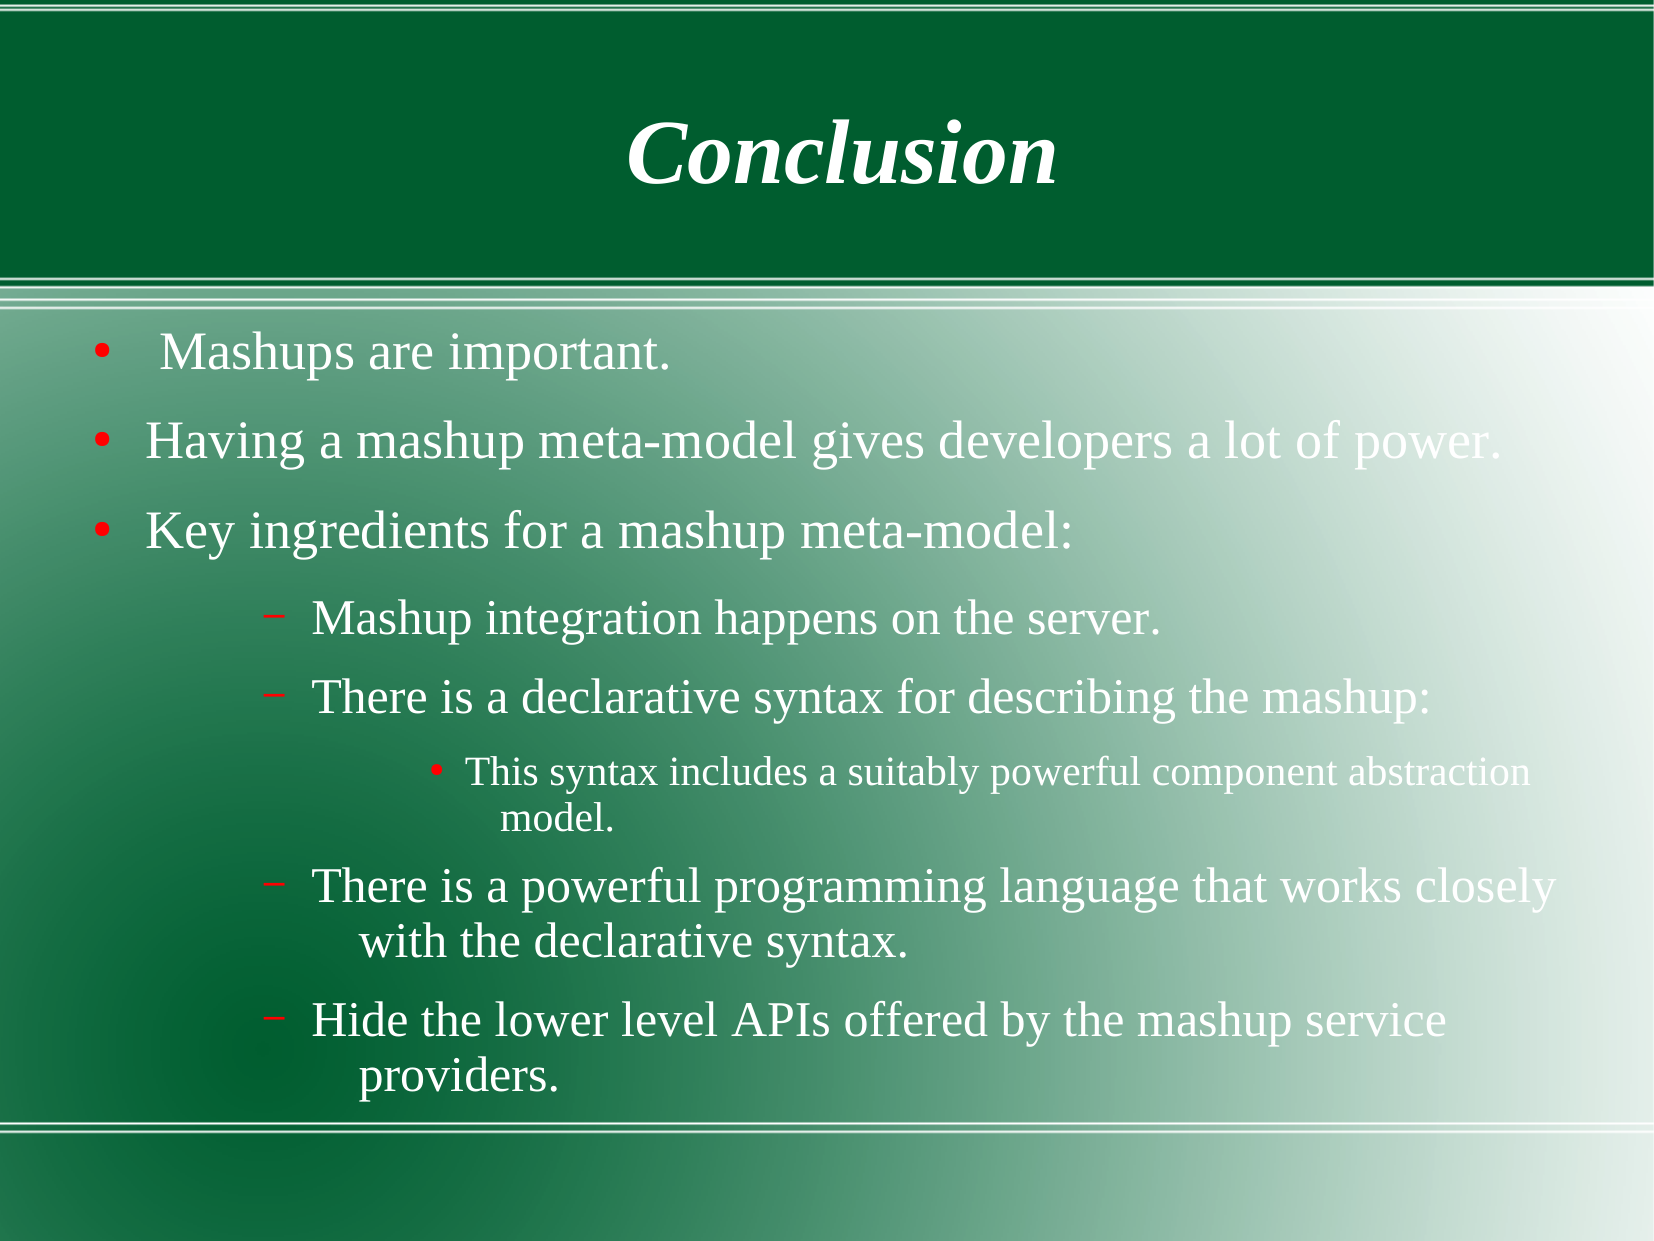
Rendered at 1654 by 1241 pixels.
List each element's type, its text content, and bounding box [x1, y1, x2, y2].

picture [0, 0, 1654, 1241]
list Mashups are important. Having a mashup meta-model gives developers a lot of power. Key ingredients for a mashup meta-model: Mashup integration happens on the server. There is a declarative syntax for describing the mashup: This syntax includes a suitably powerful component abstraction model. There is a powerful programming language that works closely with the declarative syntax. Hide the lower level APIs offered by the mashup service providers. [75, 321, 1564, 1114]
title Conclusion [82, 49, 1571, 257]
